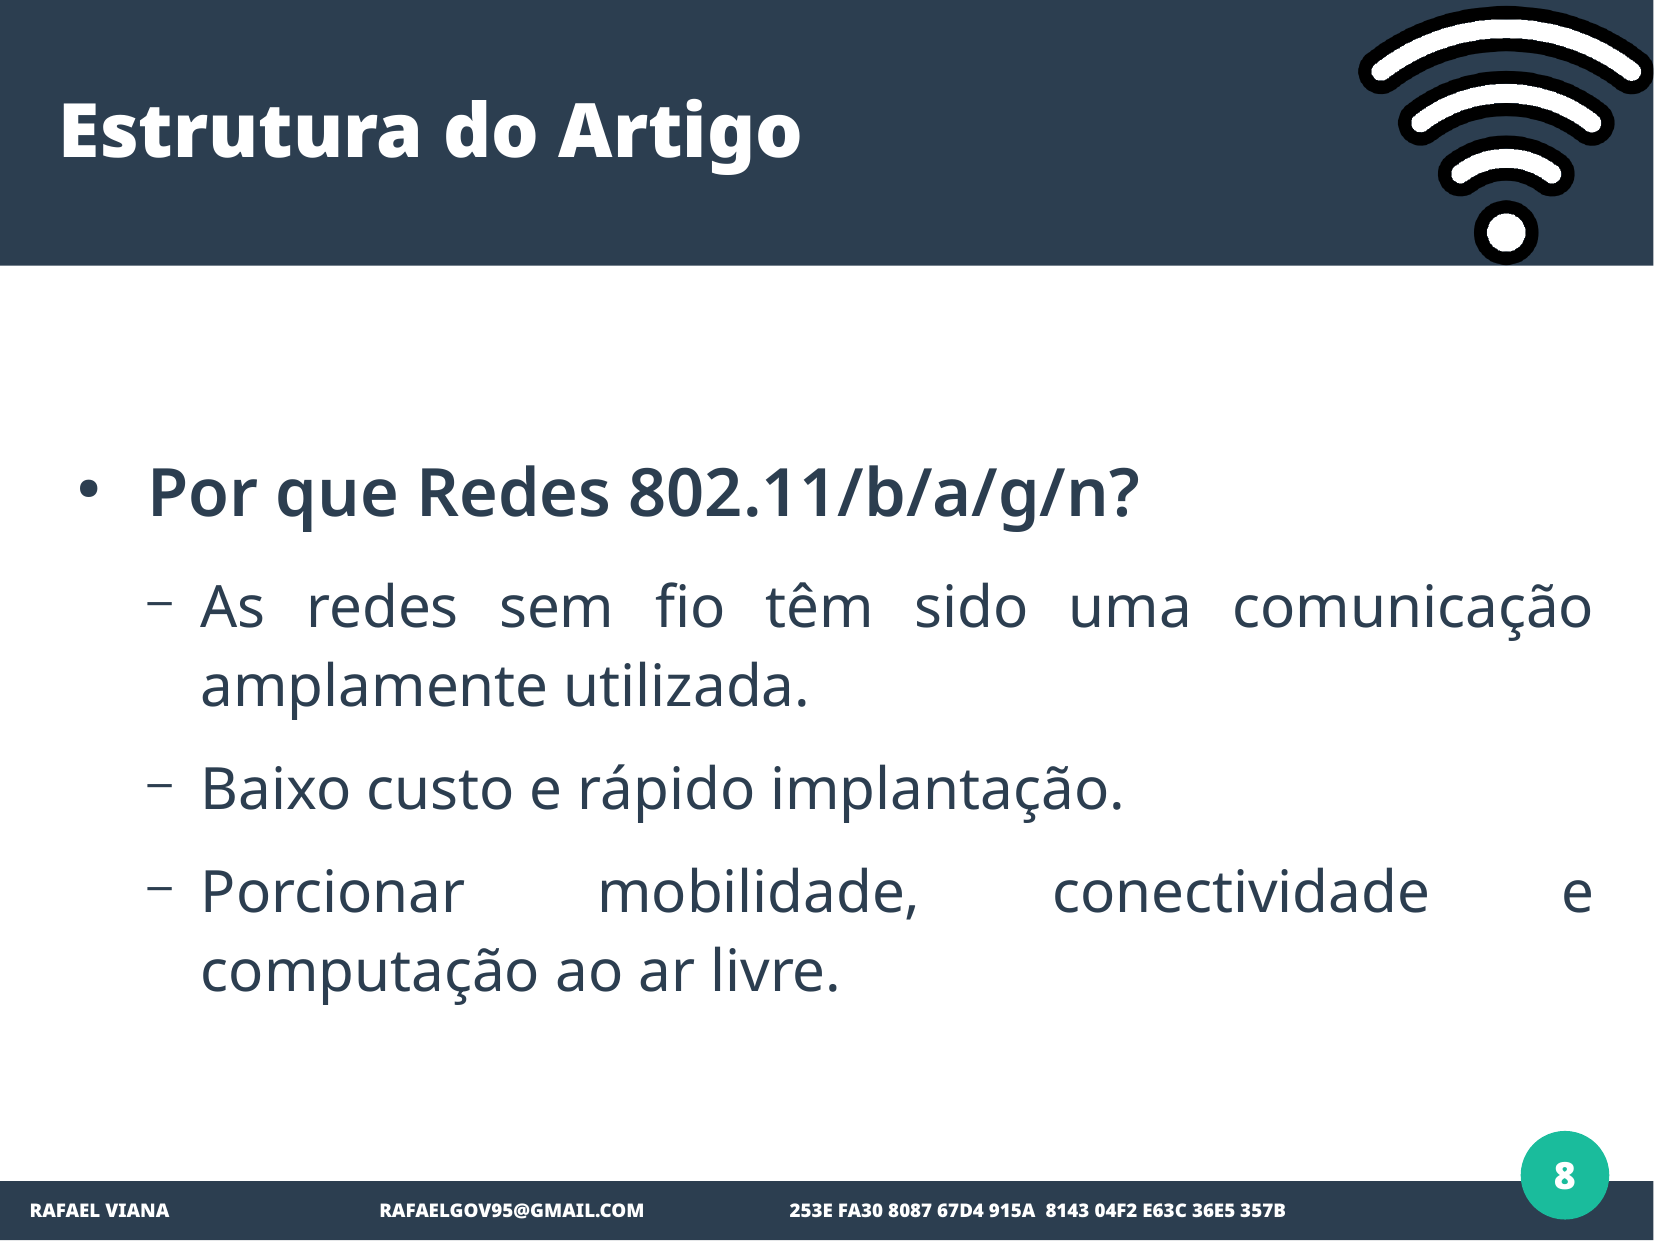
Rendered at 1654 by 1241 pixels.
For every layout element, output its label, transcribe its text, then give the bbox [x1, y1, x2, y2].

list Por que Redes 802.11/b/a/g/n? As redes sem fio têm sido uma comunicação amplamente utilizada. Baixo custo e rápido implantação. Porcionar mobilidade, conectividade e computação ao ar livre. [59, 324, 1595, 1152]
text_box RAFAEL VIANA RAFAELGOV95@GMAIL.COM 253E FA30 8087 67D4 915A 8143 04F2 E63C 36E5 357B [29, 1181, 1654, 1241]
title Estrutura do Artigo [59, 49, 1358, 207]
picture [1358, 0, 1654, 283]
